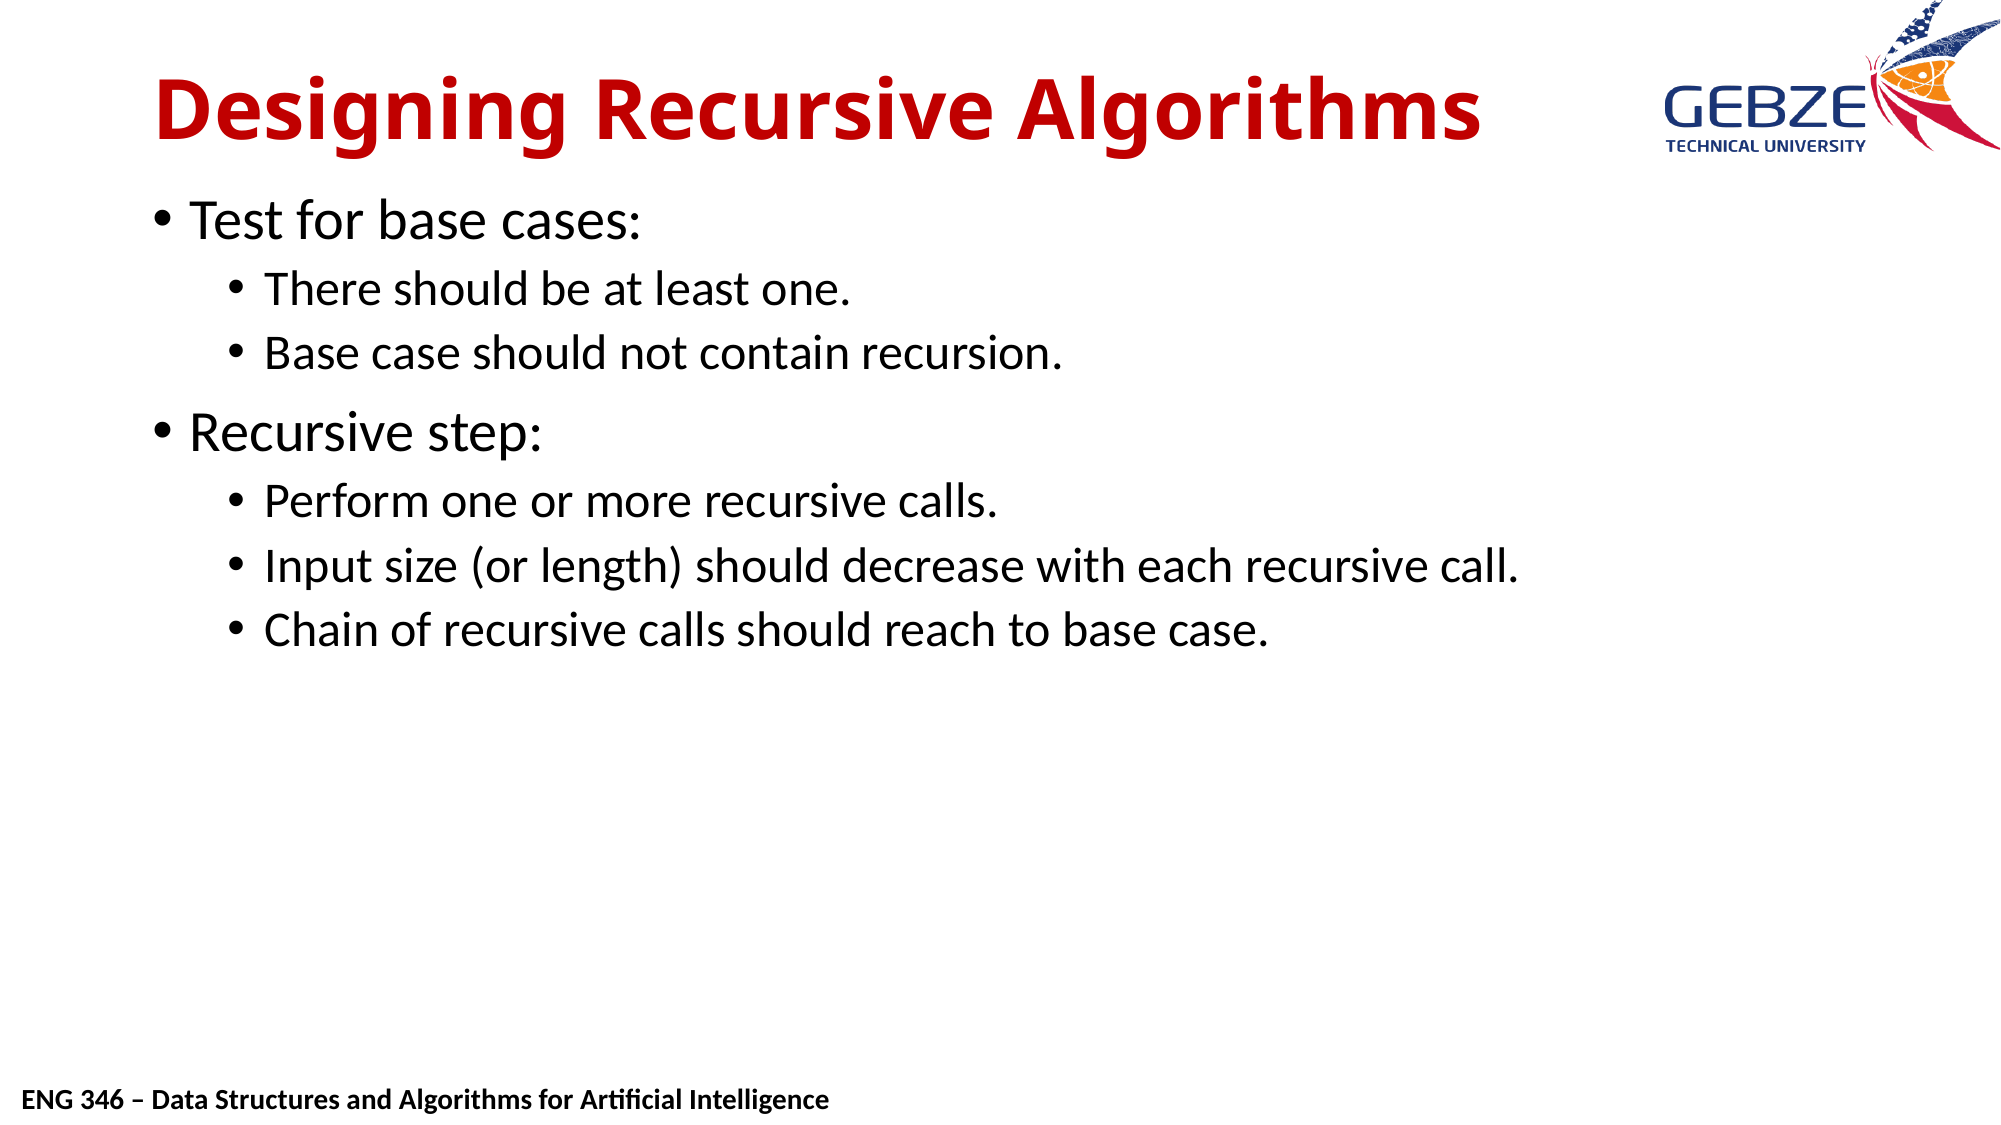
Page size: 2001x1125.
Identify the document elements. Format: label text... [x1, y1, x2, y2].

list Test for base cases: There should be at least one. Base case should not contain recursion. Recursive step: Perform one or more recursive calls. Input size (or length) should decrease with each recursive call. Chain of recursive calls should reach to base case. [137, 181, 1863, 1014]
title Designing Recursive Algorithms [137, 59, 1863, 166]
picture [1665, 0, 2001, 152]
